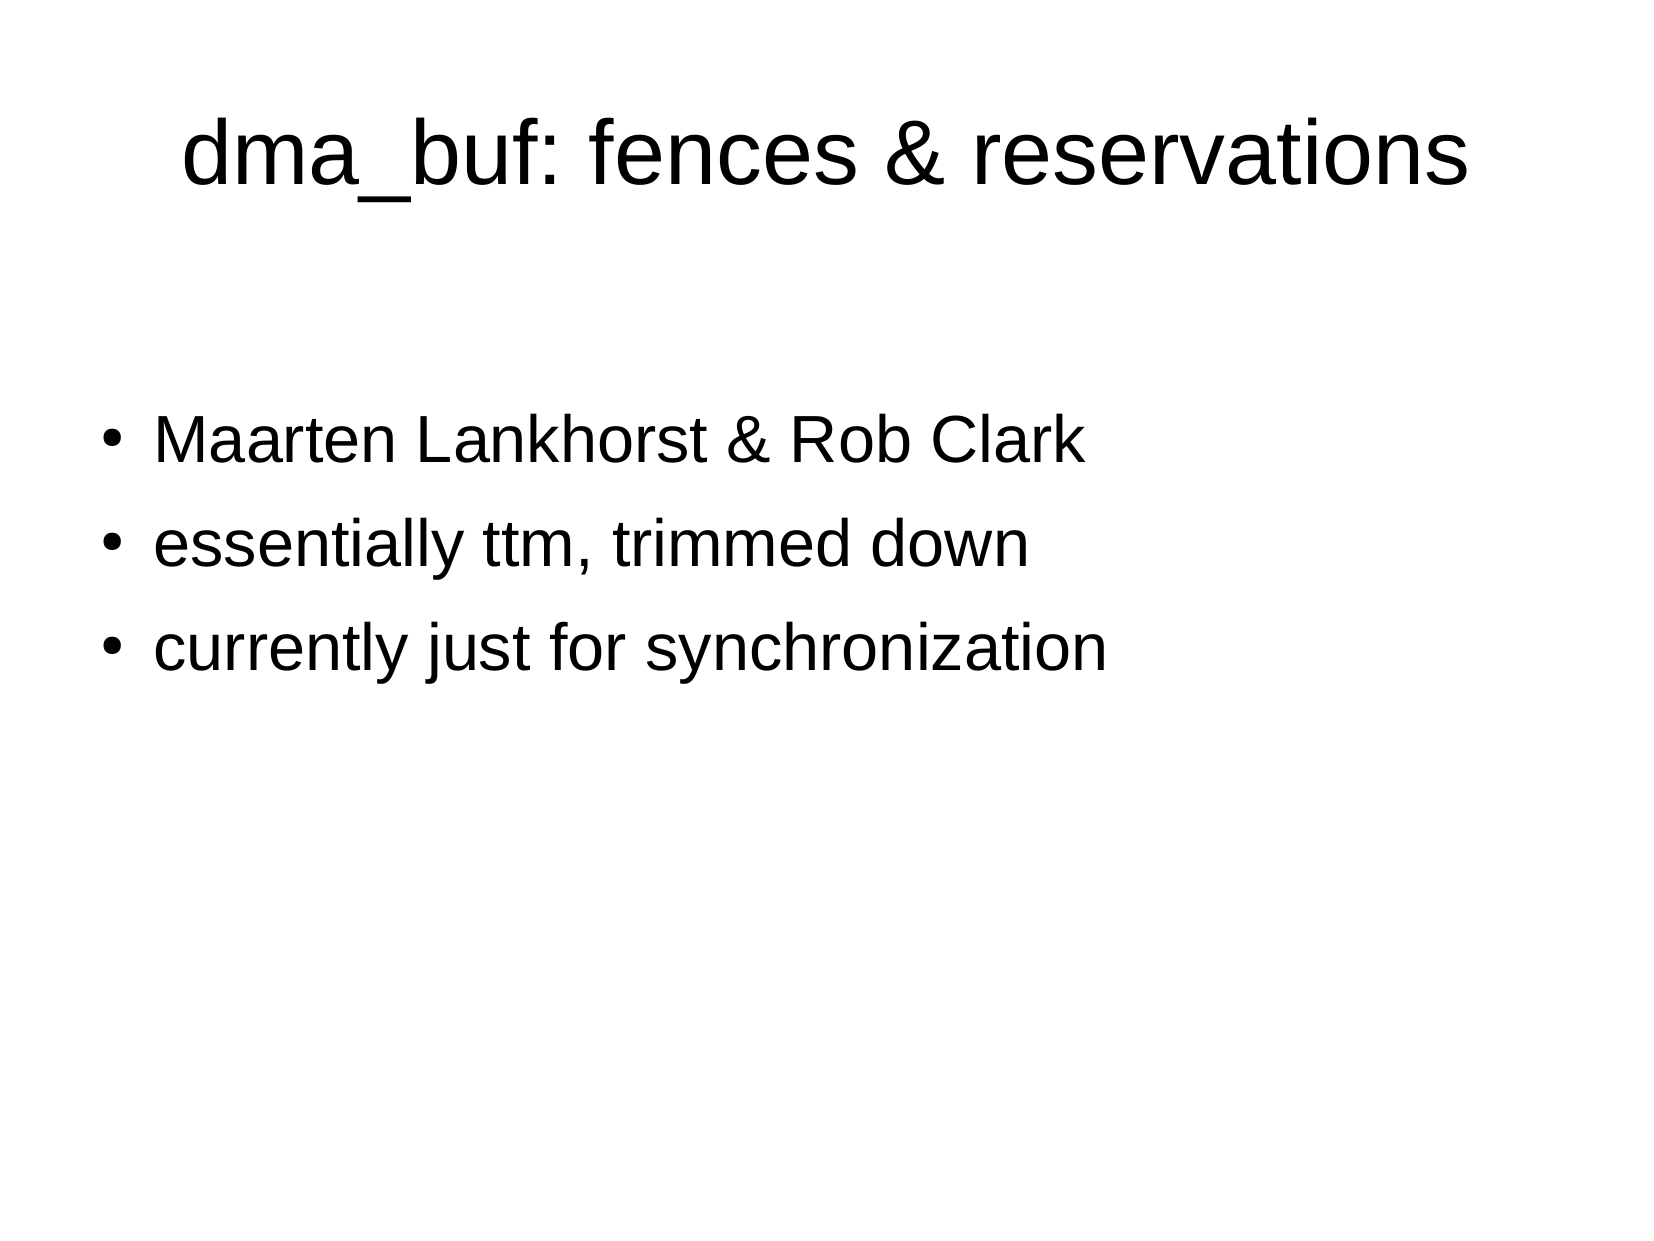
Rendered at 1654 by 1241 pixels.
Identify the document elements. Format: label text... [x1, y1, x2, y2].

title dma_buf: fences & reservations [82, 49, 1571, 257]
list Maarten Lankhorst & Rob Clark essentially ttm, trimmed down currently just for synchronization [82, 401, 1571, 1109]
